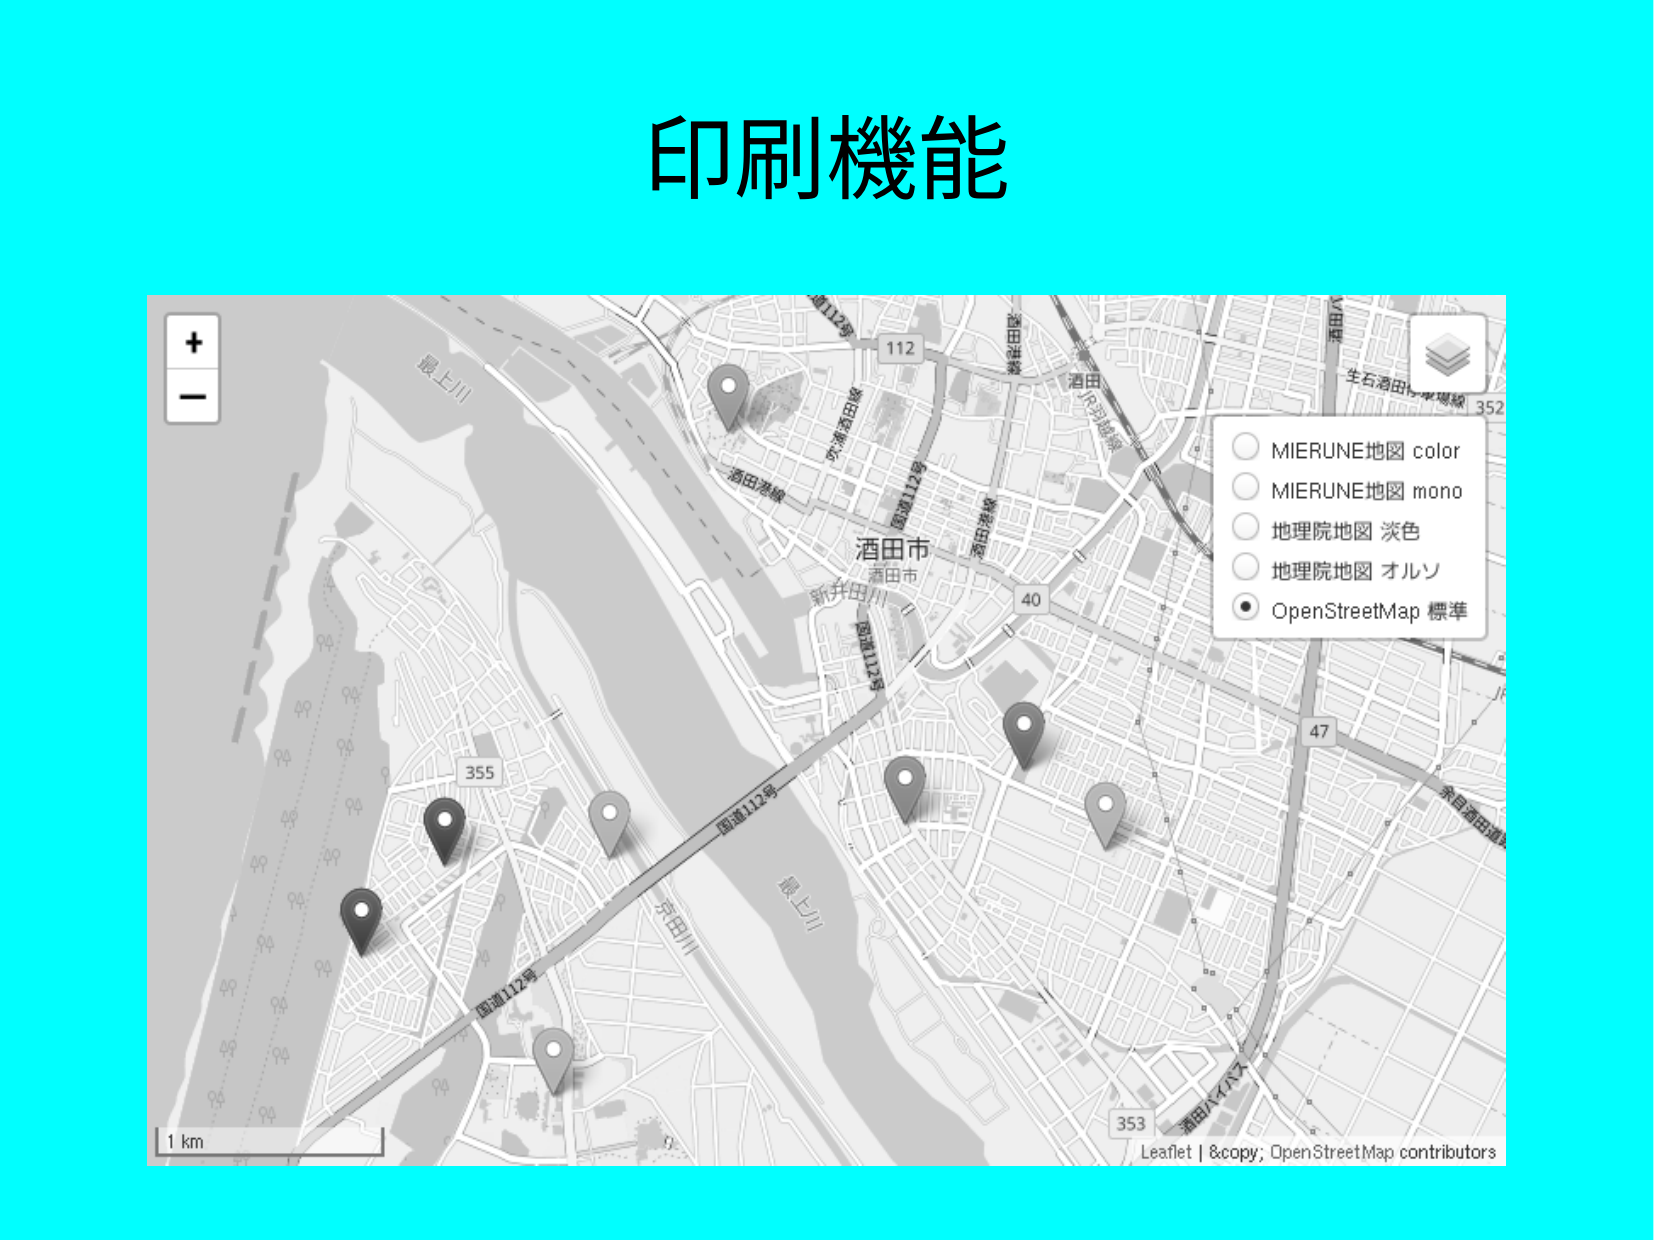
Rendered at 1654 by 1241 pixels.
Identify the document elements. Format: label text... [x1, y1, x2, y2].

title 印刷機能 [82, 56, 1571, 250]
picture [147, 295, 1506, 1166]
